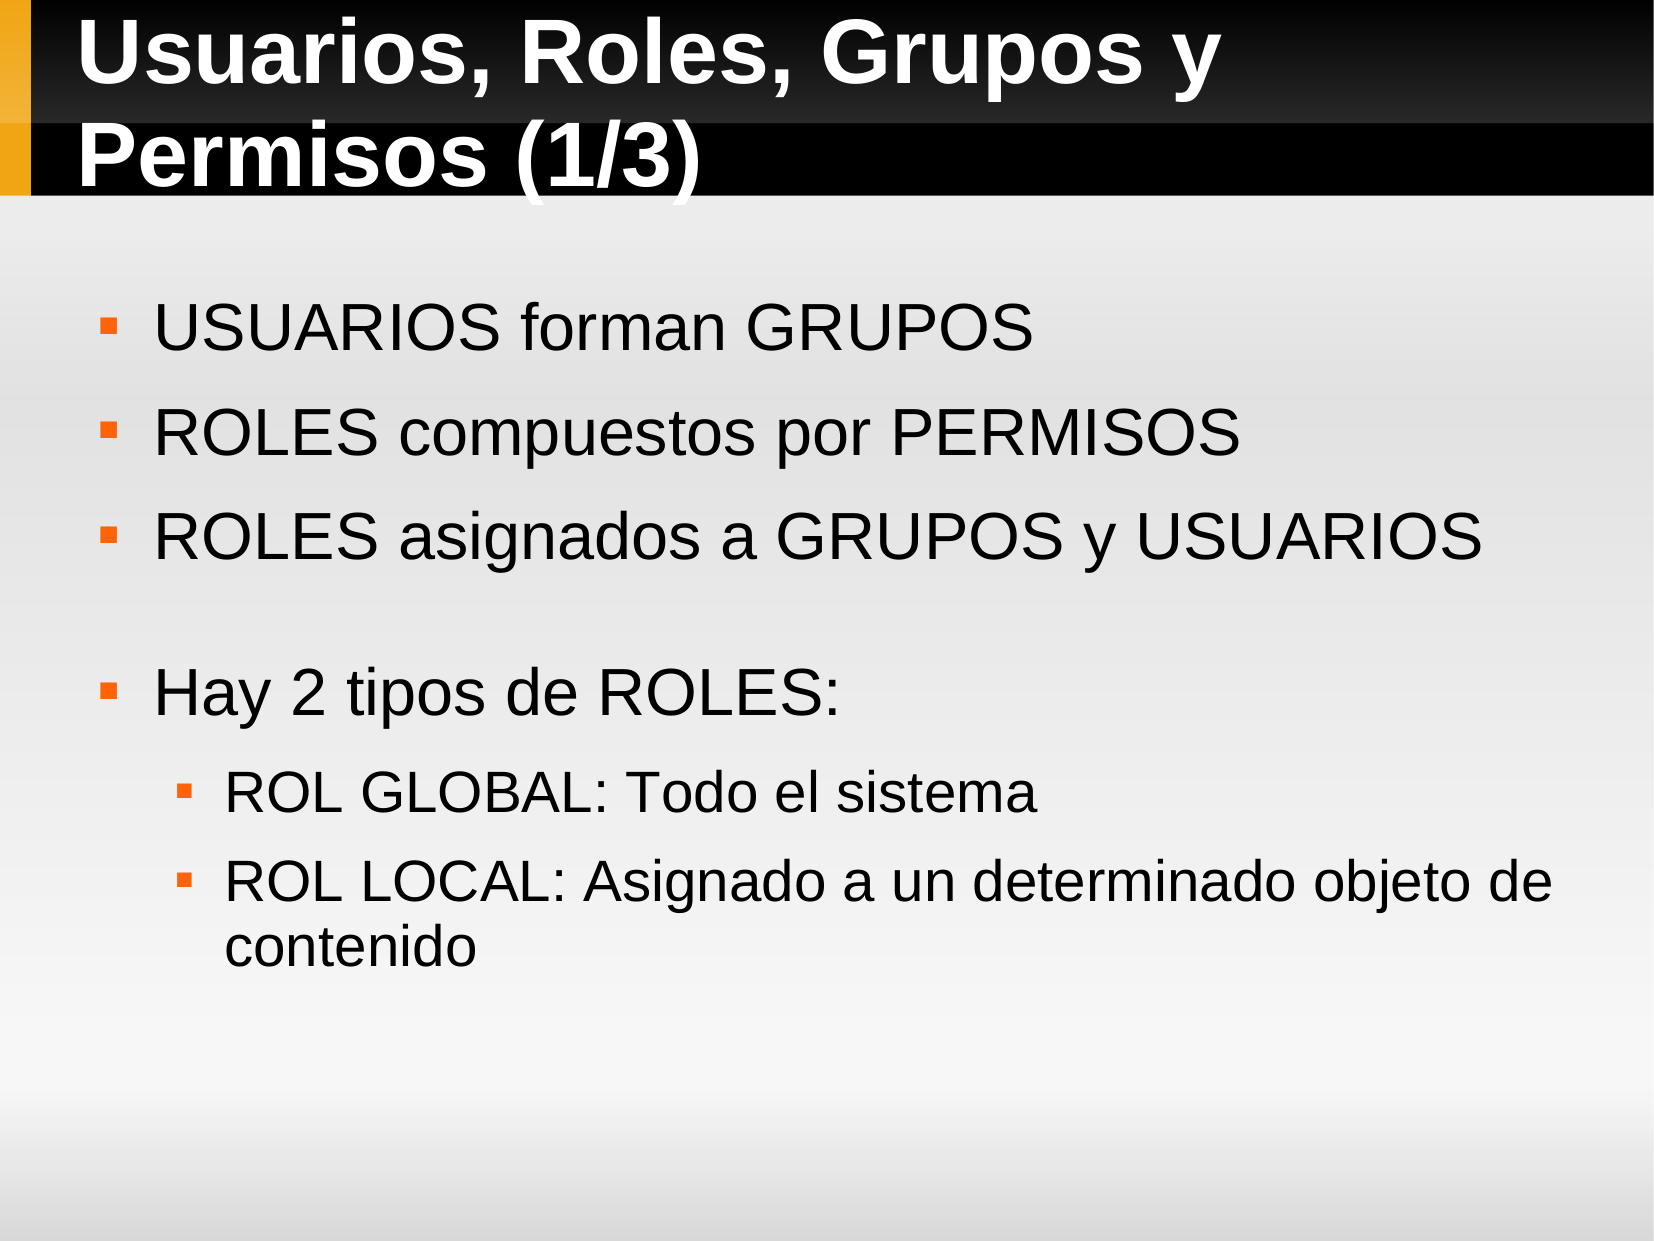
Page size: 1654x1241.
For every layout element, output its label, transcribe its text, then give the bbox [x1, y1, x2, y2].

title Usuarios, Roles, Grupos y Permisos (1/3) [76, 0, 1565, 208]
list USUARIOS forman GRUPOS ROLES compuestos por PERMISOS ROLES asignados a GRUPOS y USUARIOS Hay 2 tipos de ROLES: ROL GLOBAL: Todo el sistema ROL LOCAL: Asignado a un determinado objeto de contenido [82, 290, 1571, 1109]
picture [0, 0, 1654, 1241]
